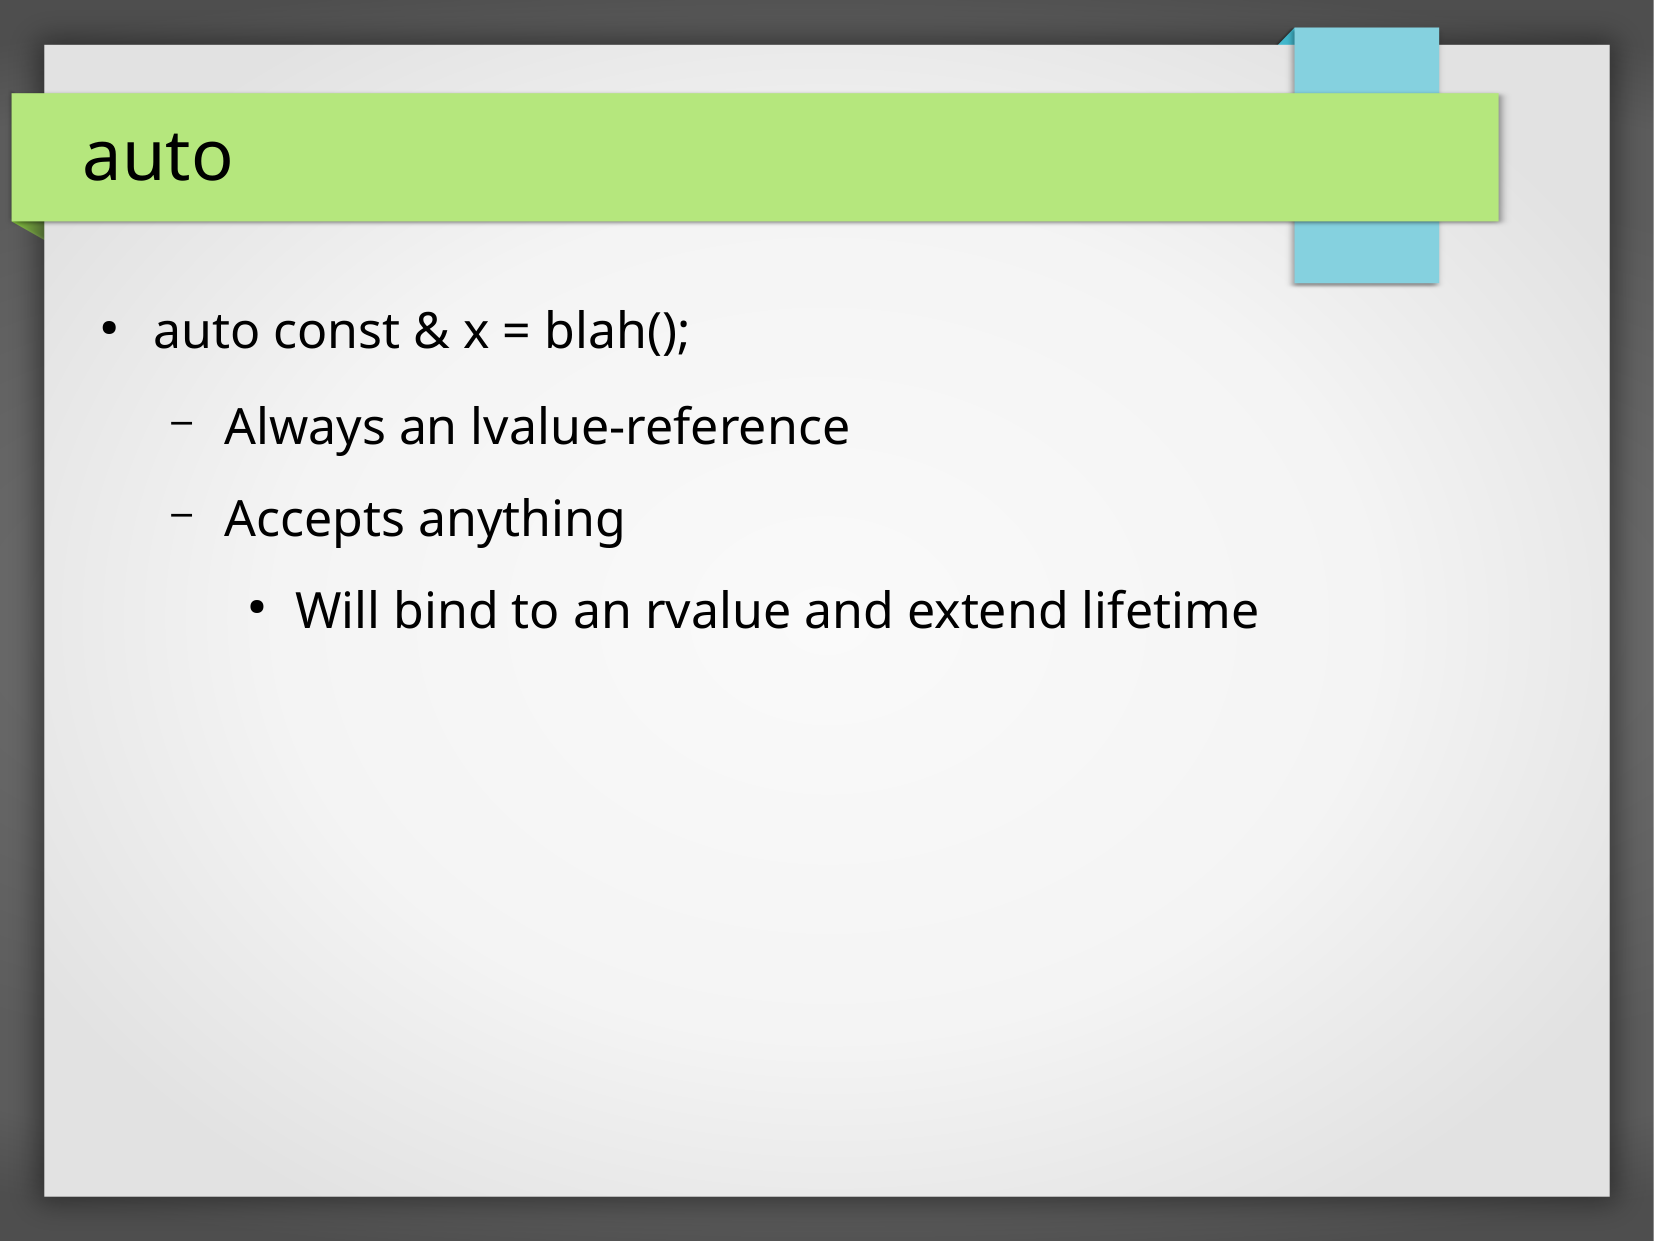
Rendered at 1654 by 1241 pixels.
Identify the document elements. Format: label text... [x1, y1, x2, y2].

title auto [82, 94, 1264, 213]
list auto const & x = blah(); Always an lvalue-reference Accepts anything Will bind to an rvalue and extend lifetime [82, 295, 1571, 1015]
picture [0, 0, 1654, 1241]
